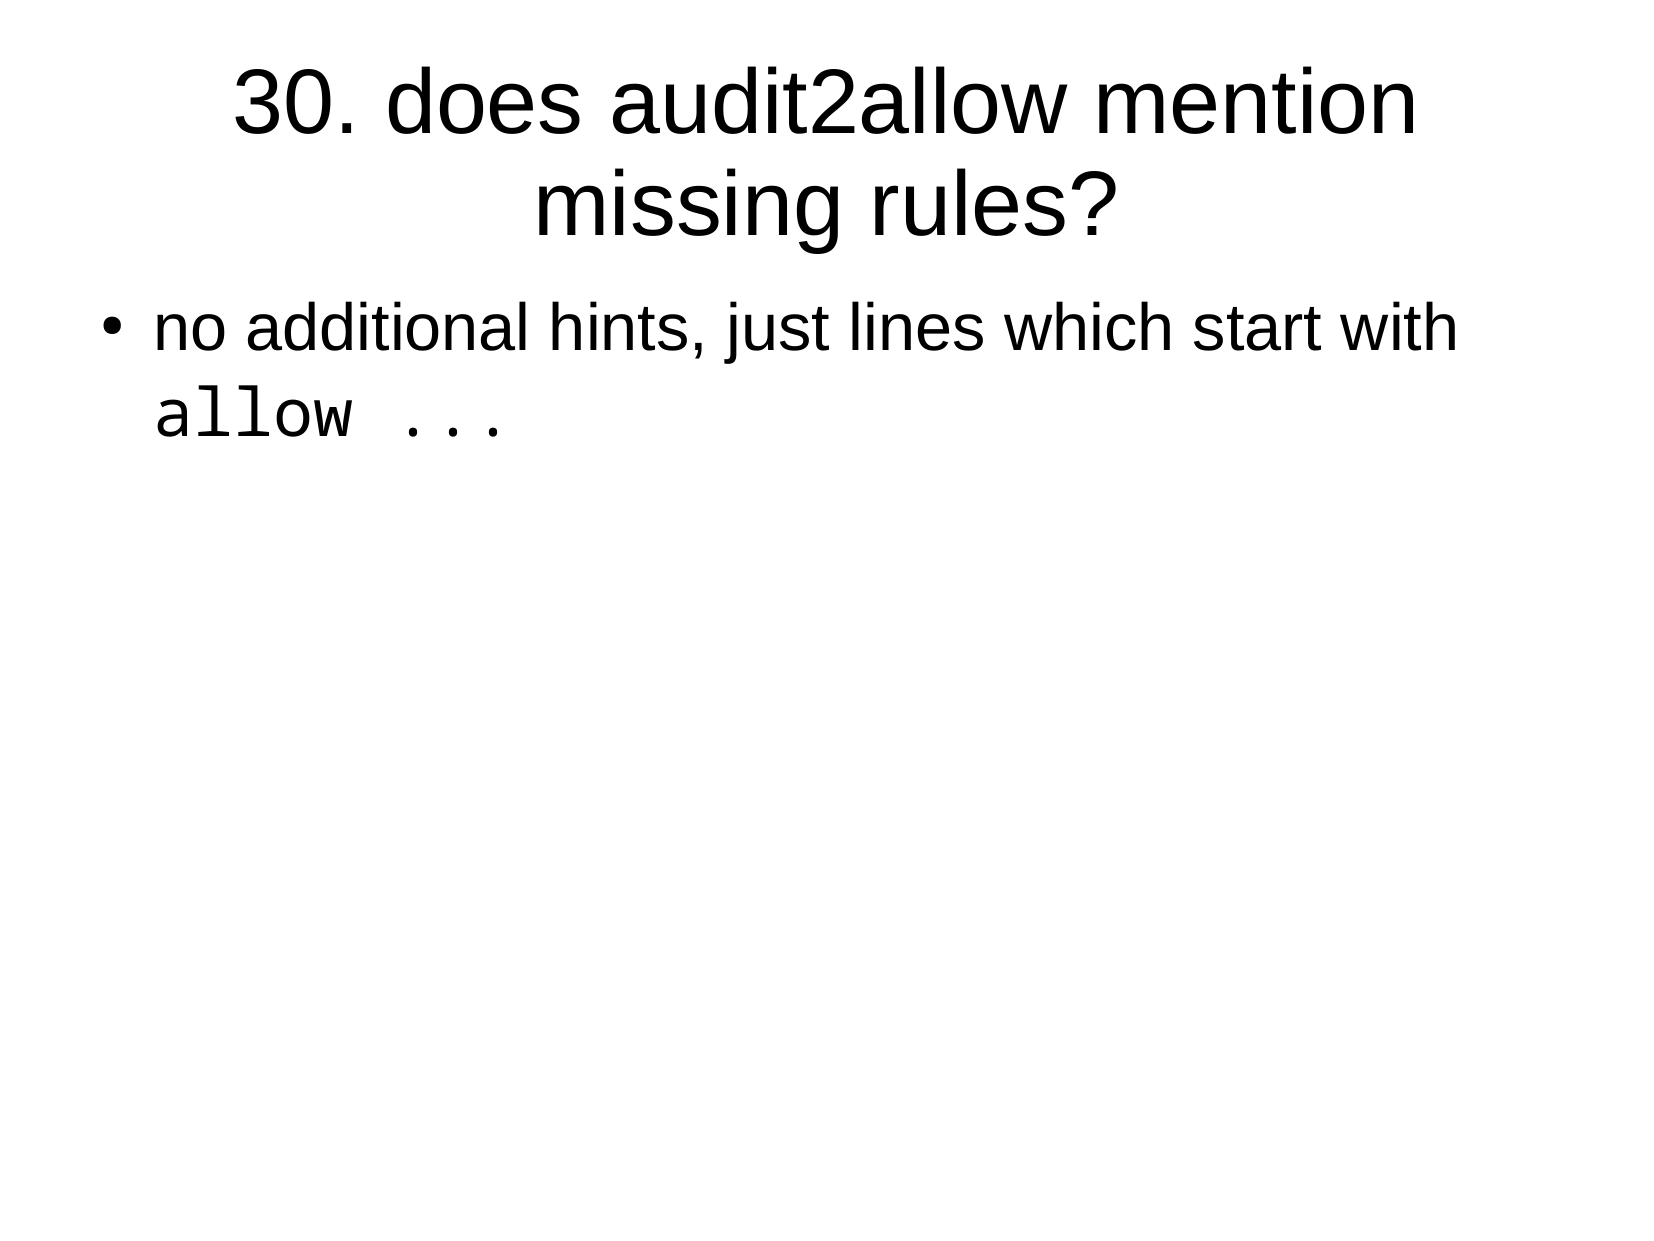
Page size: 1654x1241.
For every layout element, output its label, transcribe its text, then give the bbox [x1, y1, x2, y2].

list no additional hints, just lines which start with allow ... [82, 290, 1571, 1010]
title 30. does audit2allow mention missing rules? [82, 49, 1571, 257]
